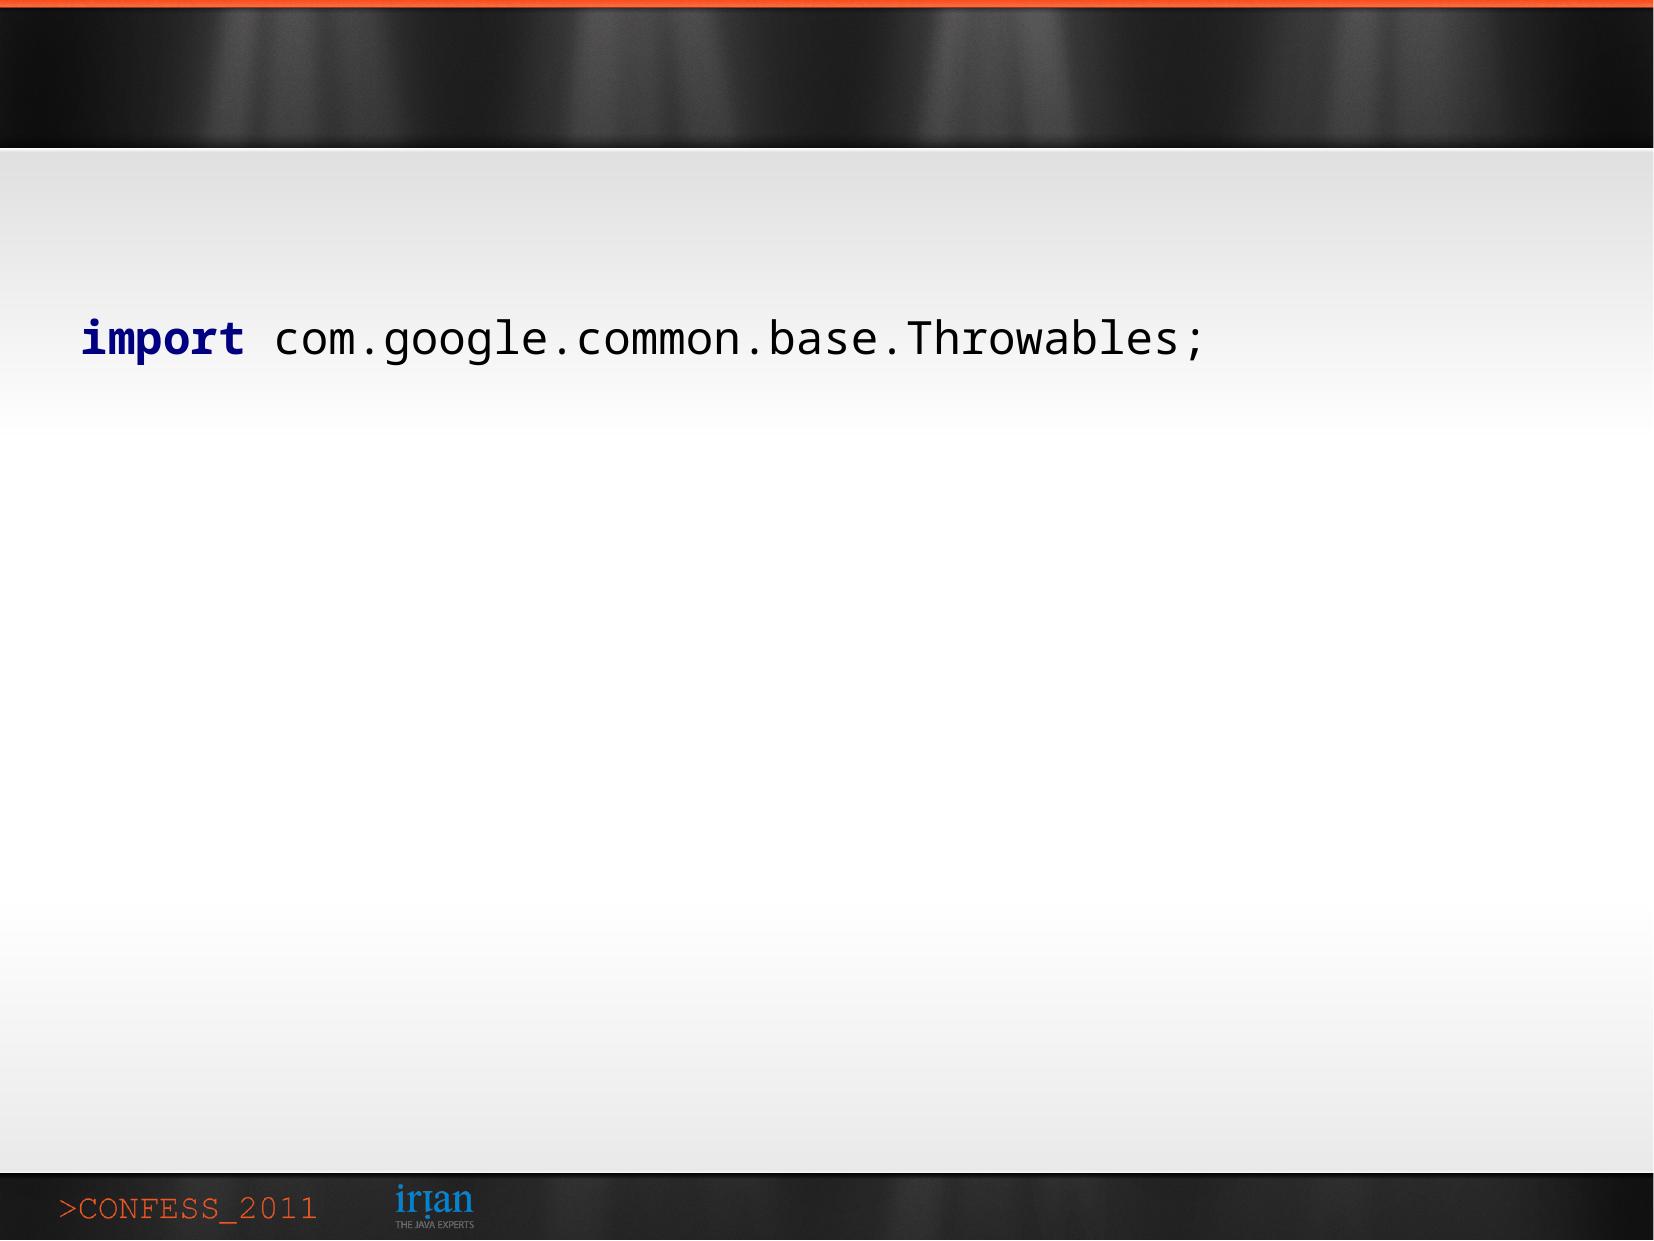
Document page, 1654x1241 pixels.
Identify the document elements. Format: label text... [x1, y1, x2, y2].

picture [0, 0, 1654, 1240]
text_box import com.google.common.base.Throwables; [80, 305, 1654, 1125]
